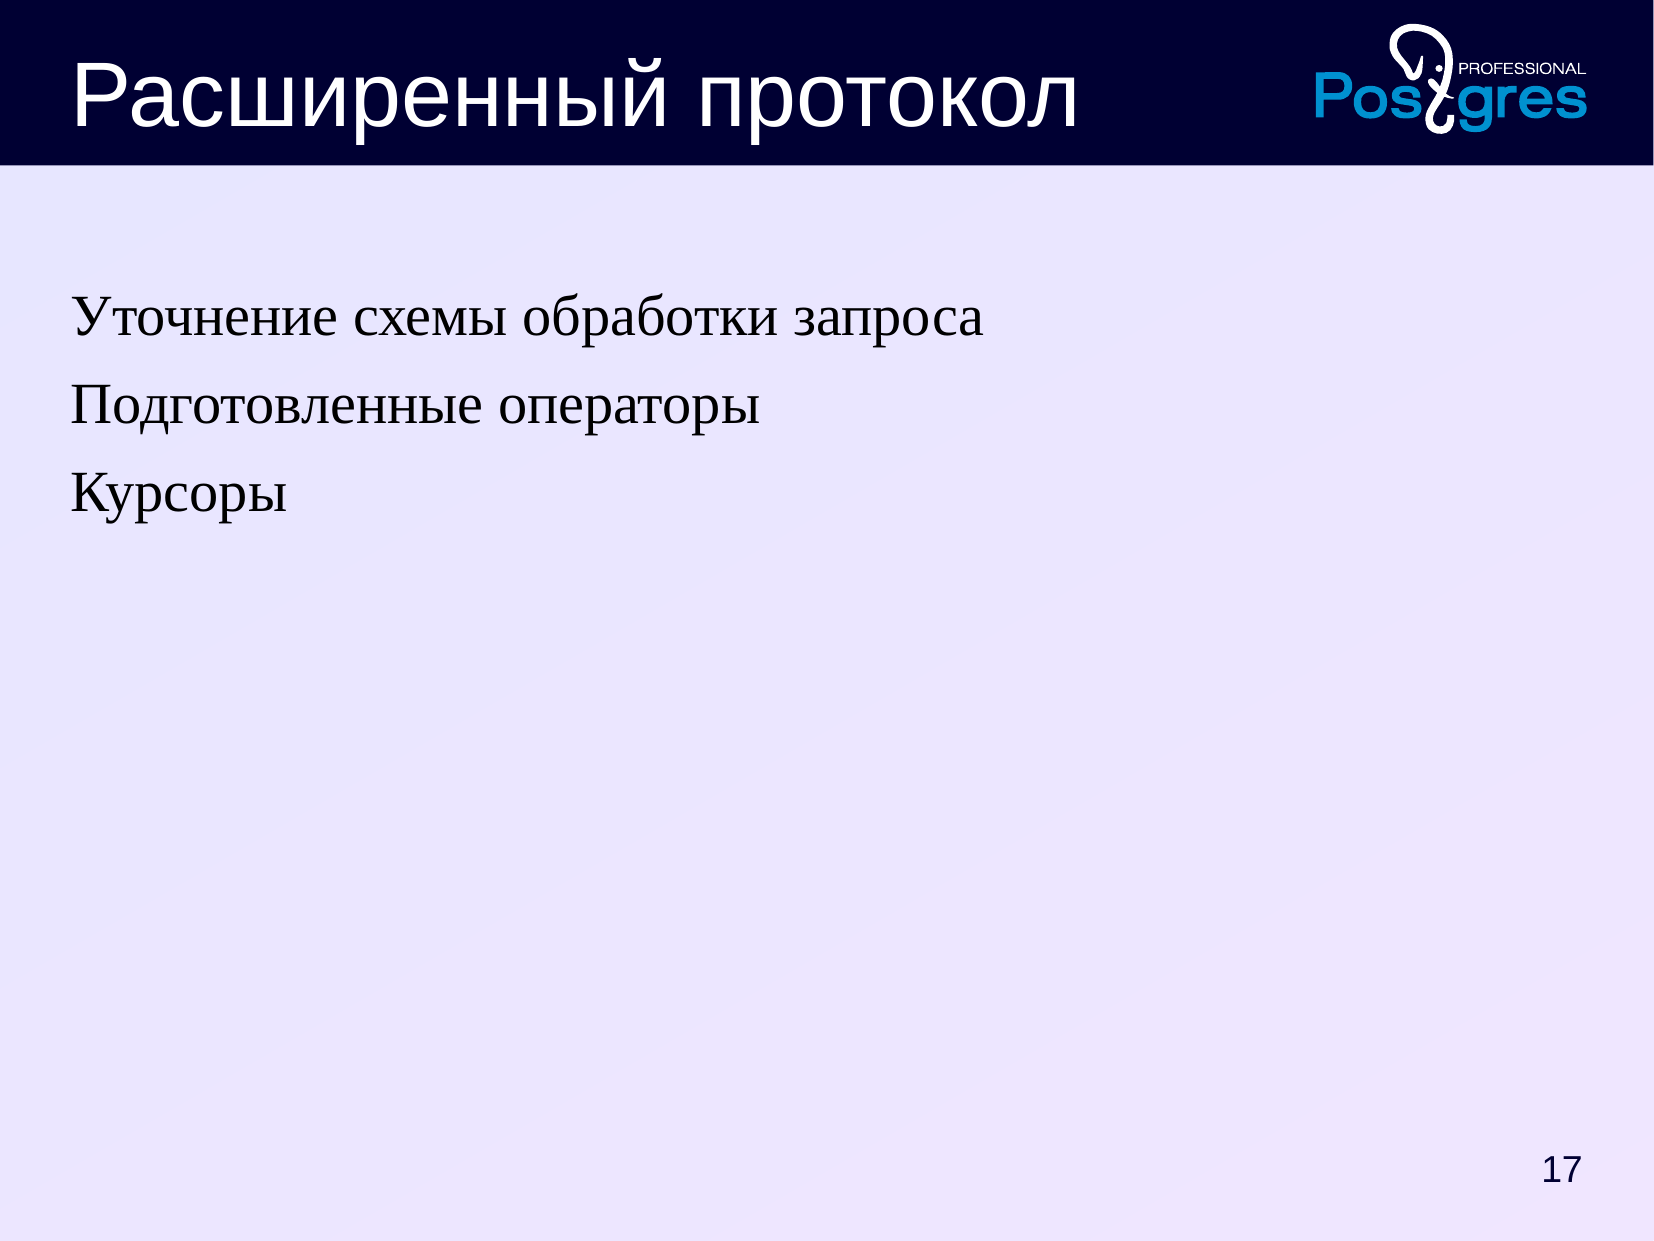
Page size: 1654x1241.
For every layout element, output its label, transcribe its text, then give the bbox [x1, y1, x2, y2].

title Расширенный протокол [70, 43, 1241, 147]
list Уточнение схемы обработки запроса Подготовленные операторы Курсоры [70, 283, 1559, 1003]
